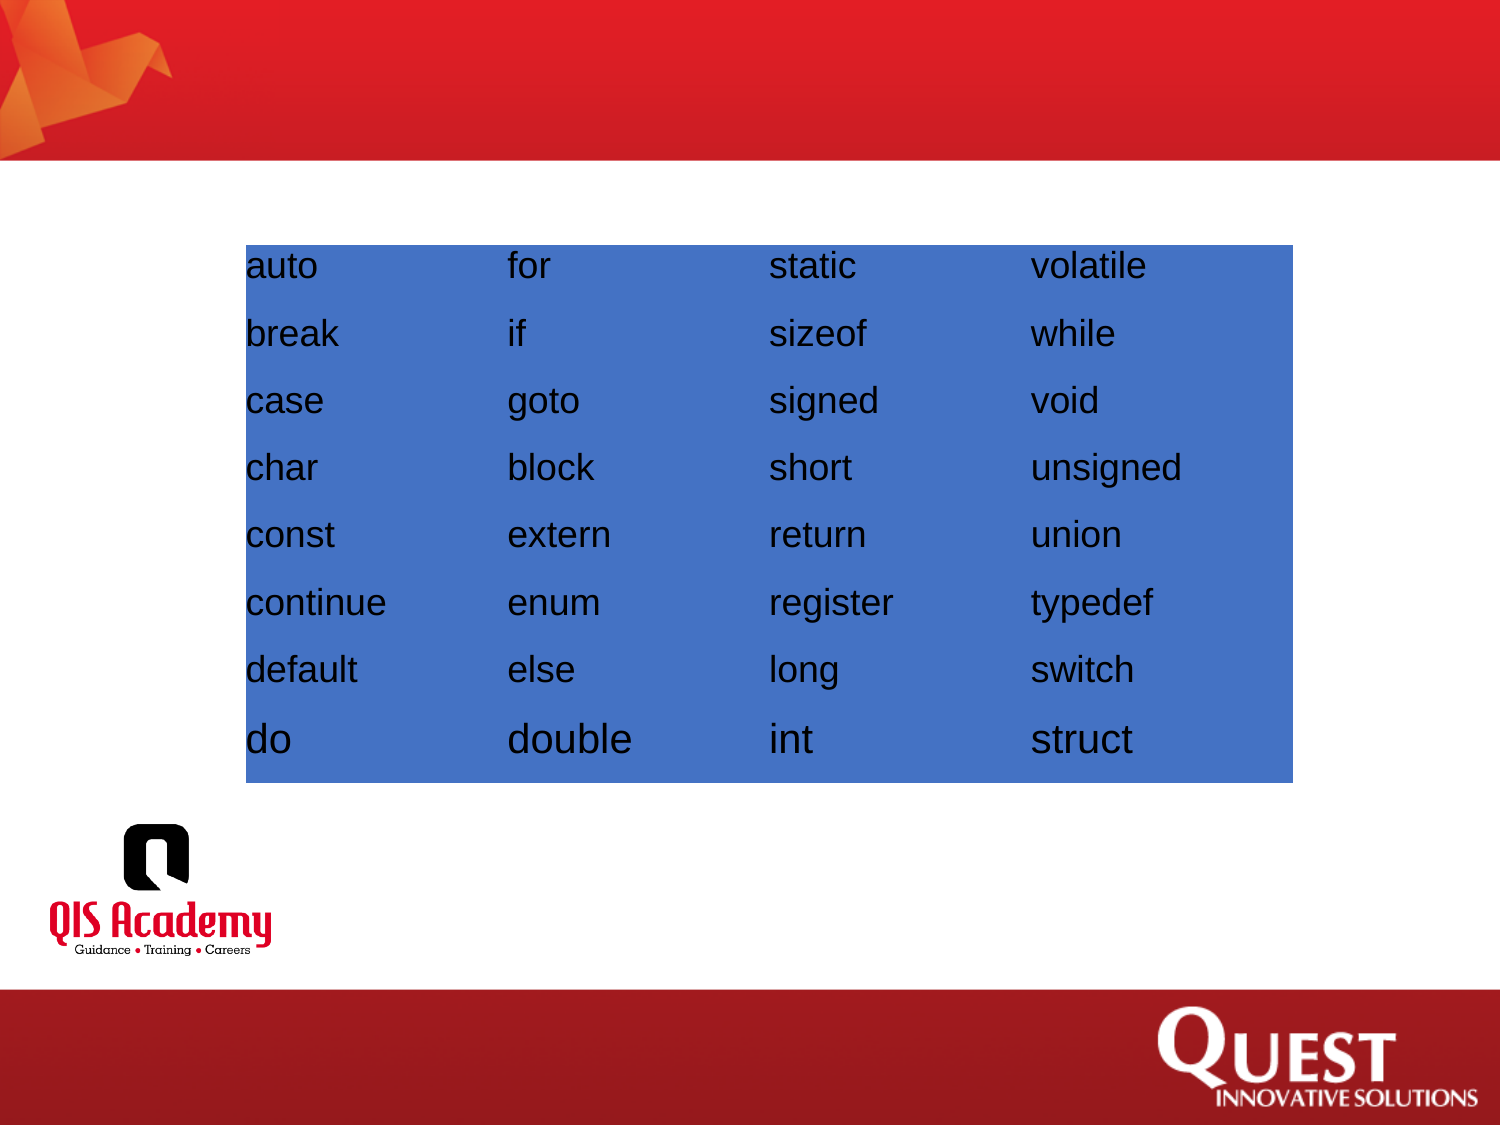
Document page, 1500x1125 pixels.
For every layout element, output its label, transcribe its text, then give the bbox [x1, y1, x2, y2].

table_cell block [507, 447, 769, 514]
table_cell typedef [1031, 581, 1293, 649]
table_header volatile [1031, 245, 1293, 312]
table_cell short [769, 447, 1031, 514]
table_cell extern [507, 514, 769, 581]
table_cell break [246, 312, 507, 379]
table_header auto [246, 245, 507, 312]
table_cell case [246, 379, 507, 447]
table_cell union [1031, 514, 1293, 581]
table_cell register [769, 581, 1031, 649]
table_cell long [769, 649, 1031, 716]
table_header static [769, 245, 1031, 312]
table_cell const [246, 514, 507, 581]
table_cell return [769, 514, 1031, 581]
table_cell void [1031, 379, 1293, 447]
table_cell goto [507, 379, 769, 447]
table_cell switch [1031, 649, 1293, 716]
table_cell double [507, 716, 769, 783]
table_cell enum [507, 581, 769, 649]
table_cell continue [246, 581, 507, 649]
table_cell char [246, 447, 507, 514]
table_cell else [507, 649, 769, 716]
table_cell default [246, 649, 507, 716]
table_cell sizeof [769, 312, 1031, 379]
table_cell do [246, 716, 507, 783]
table_cell struct [1031, 716, 1293, 783]
table_cell while [1031, 312, 1293, 379]
table_cell unsigned [1031, 447, 1293, 514]
table_cell if [507, 312, 769, 379]
table_cell signed [769, 379, 1031, 447]
table_cell int [769, 716, 1031, 783]
table_header for [507, 245, 769, 312]
